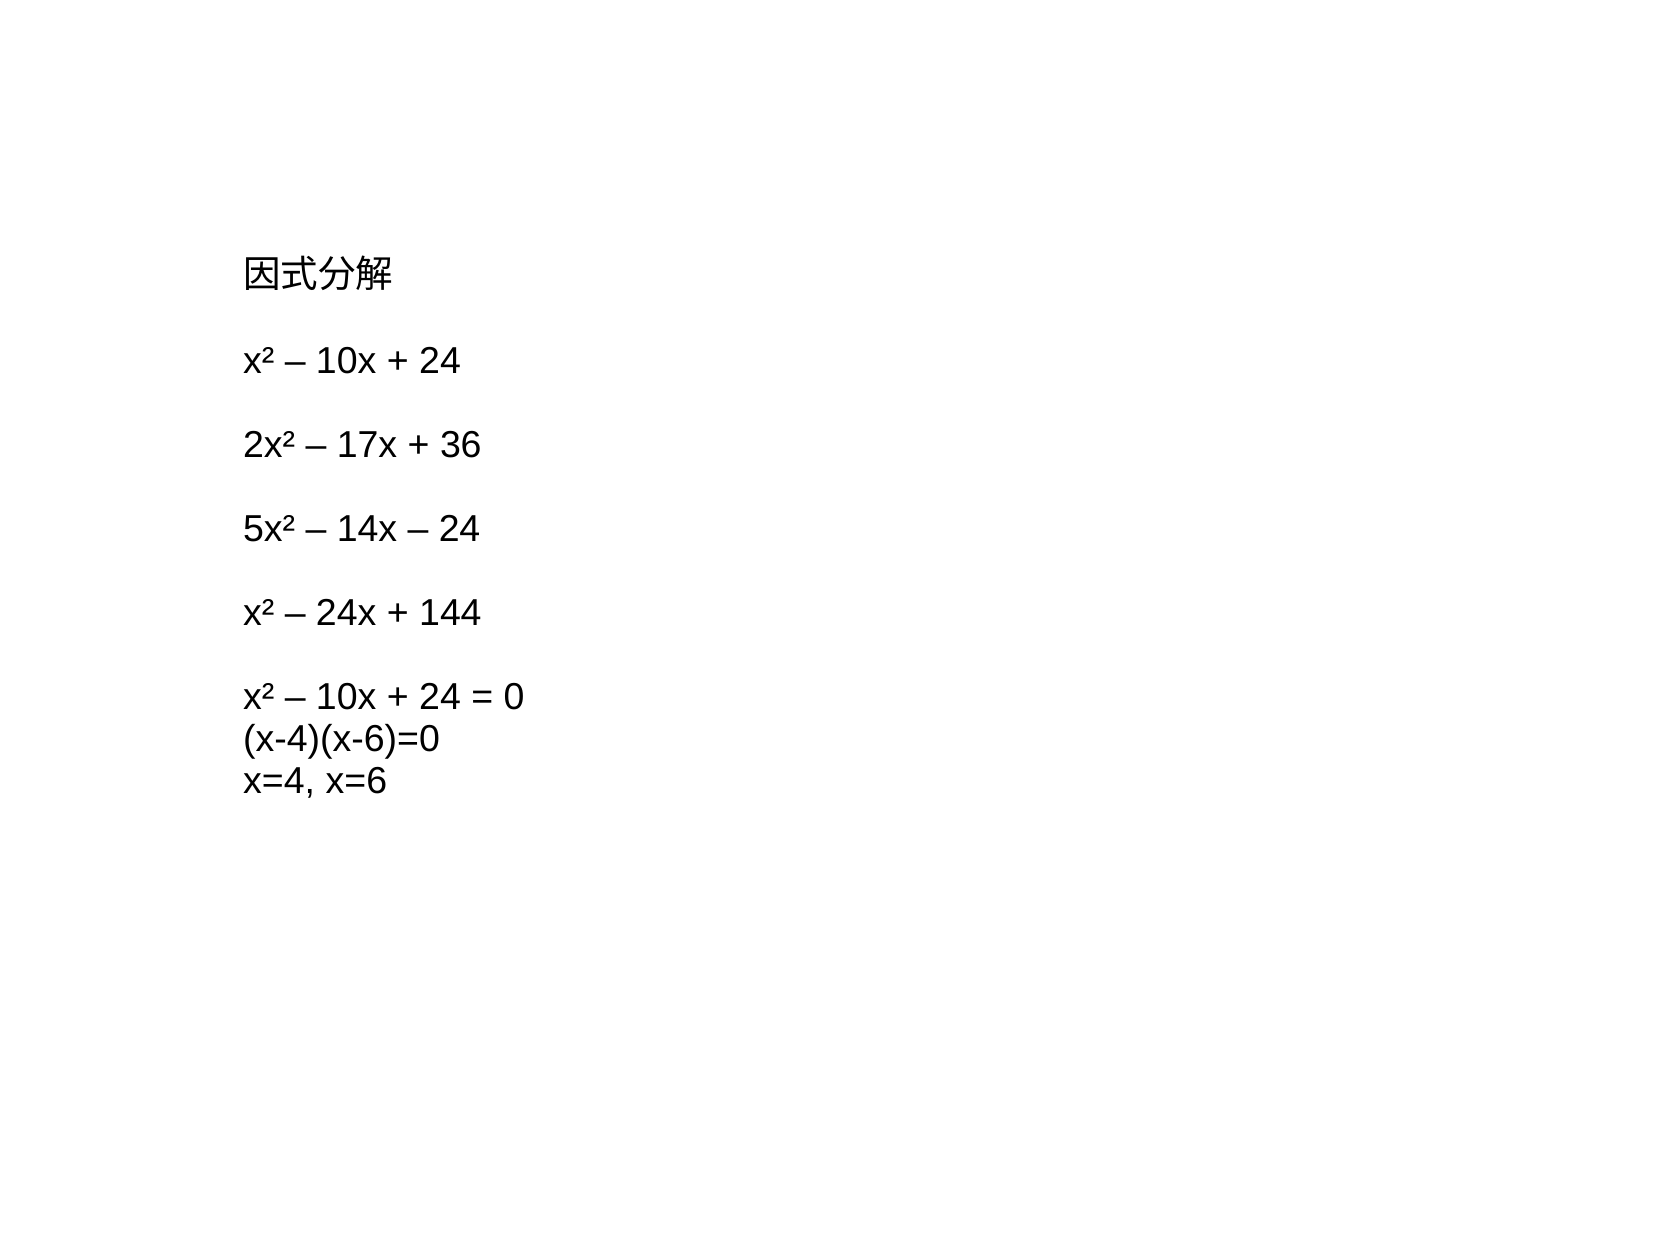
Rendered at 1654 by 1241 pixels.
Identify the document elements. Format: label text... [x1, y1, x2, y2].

text_box 因式分解 x² – 10x + 24 2x² – 17x + 36 5x² – 14x – 24 x² – 24x + 144 x² – 10x + 24 = 0 (x-4)(x-6)=0 x=4, x=6 [228, 236, 1063, 798]
